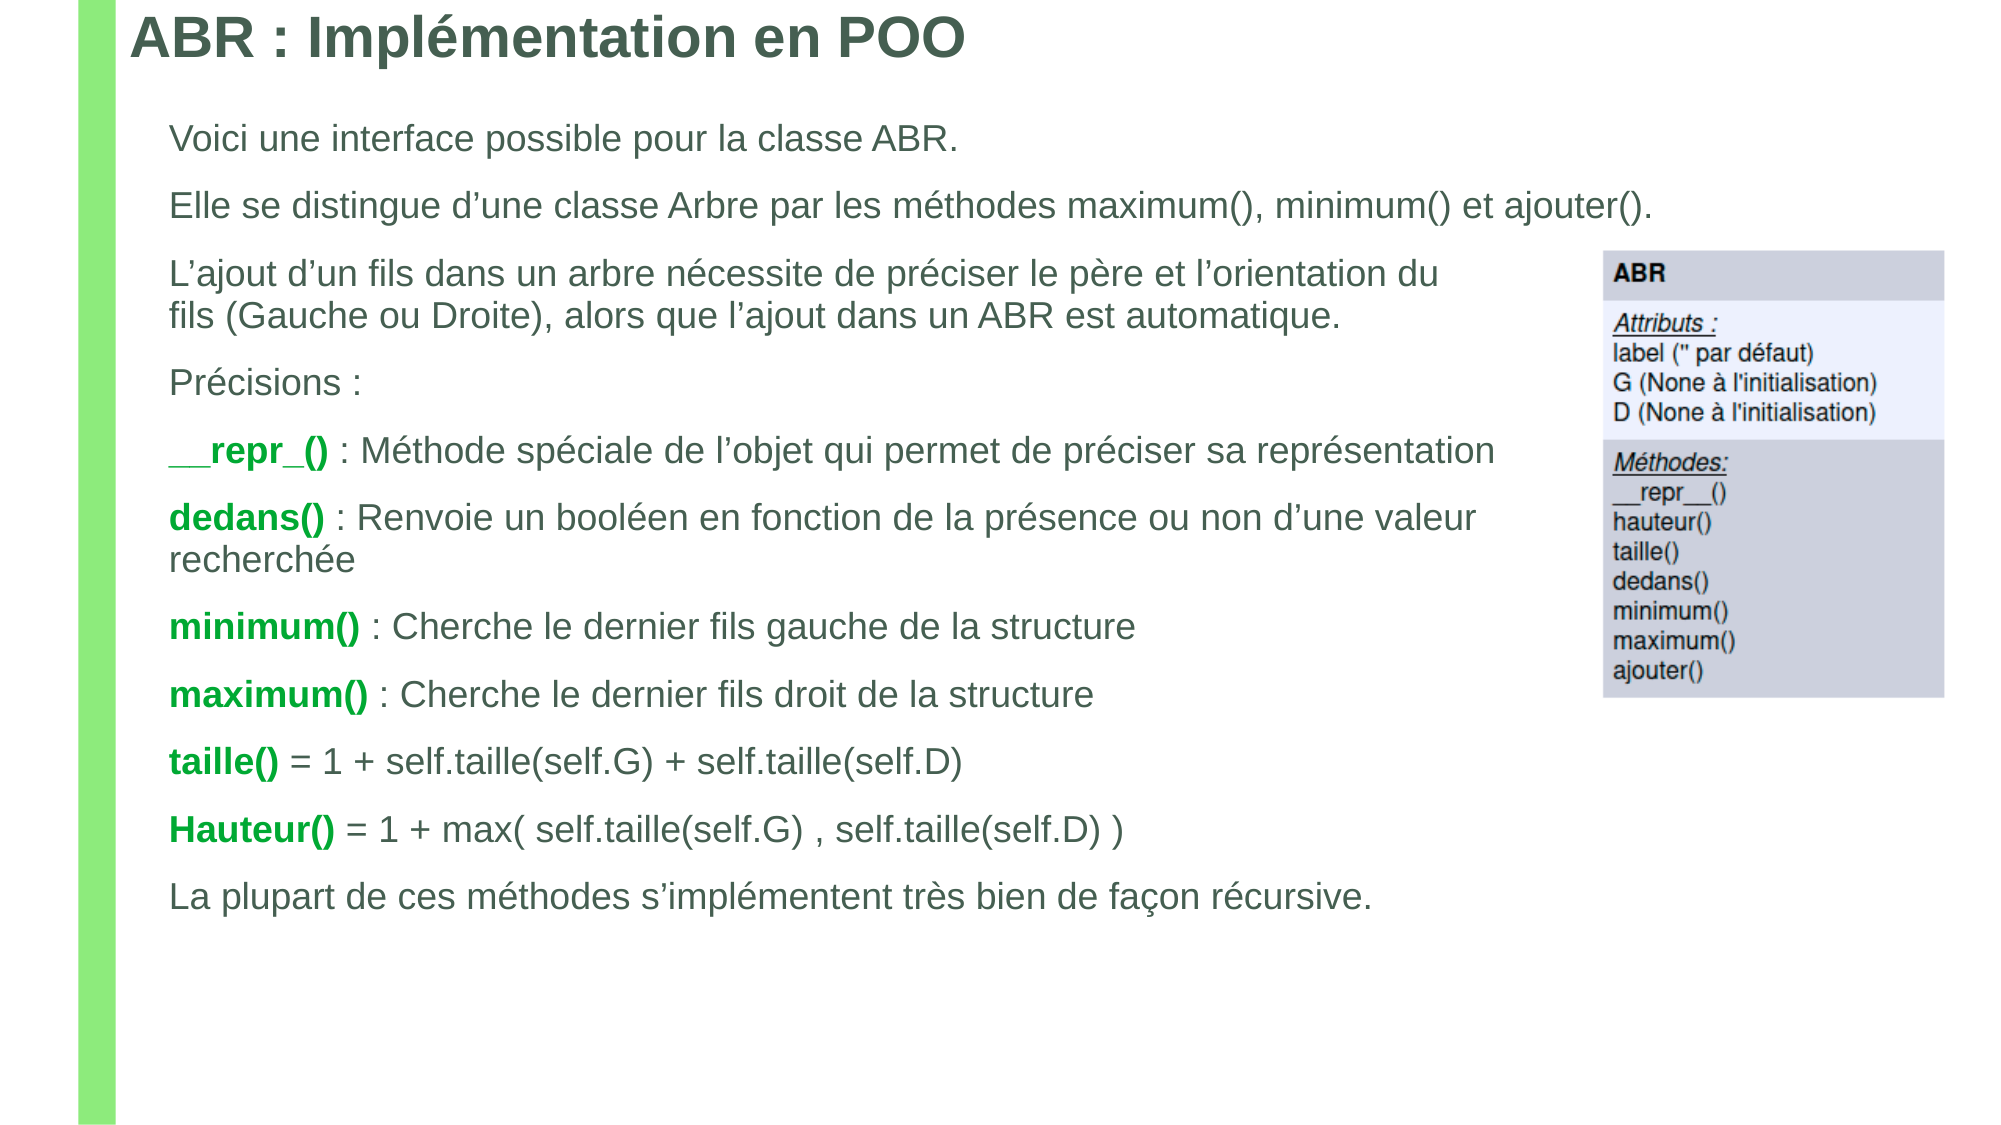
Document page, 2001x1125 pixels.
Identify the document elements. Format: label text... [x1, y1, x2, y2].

text_box ABR : Implémentation en POO [114, 0, 2000, 106]
picture [1594, 243, 1954, 709]
text_box Voici une interface possible pour la classe ABR. Elle se distingue d’une classe Arbre par les méthodes maximum(), minimum() et ajouter(). L’ajout d’un fils dans un arbre nécessite de préciser le père et l’orientation du fils (Gauche ou Droite), alors que l’ajout dans un ABR est automatique. Précisions : __repr_() : Méthode spéciale de l’objet qui permet de préciser sa représentation dedans() : Renvoie un booléen en fonction de la présence ou non d’une valeur recherchée minimum() : Cherche le dernier fils gauche de la structure maximum() : Cherche le dernier fils droit de la structure taille() = 1 + self.taille(self.G) + self.taille(self.D) Hauteur() = 1 + max( self.taille(self.G) , self.taille(self.D) ) La plupart de ces méthodes s’implémentent très bien de façon récursive. [154, 110, 2000, 1111]
